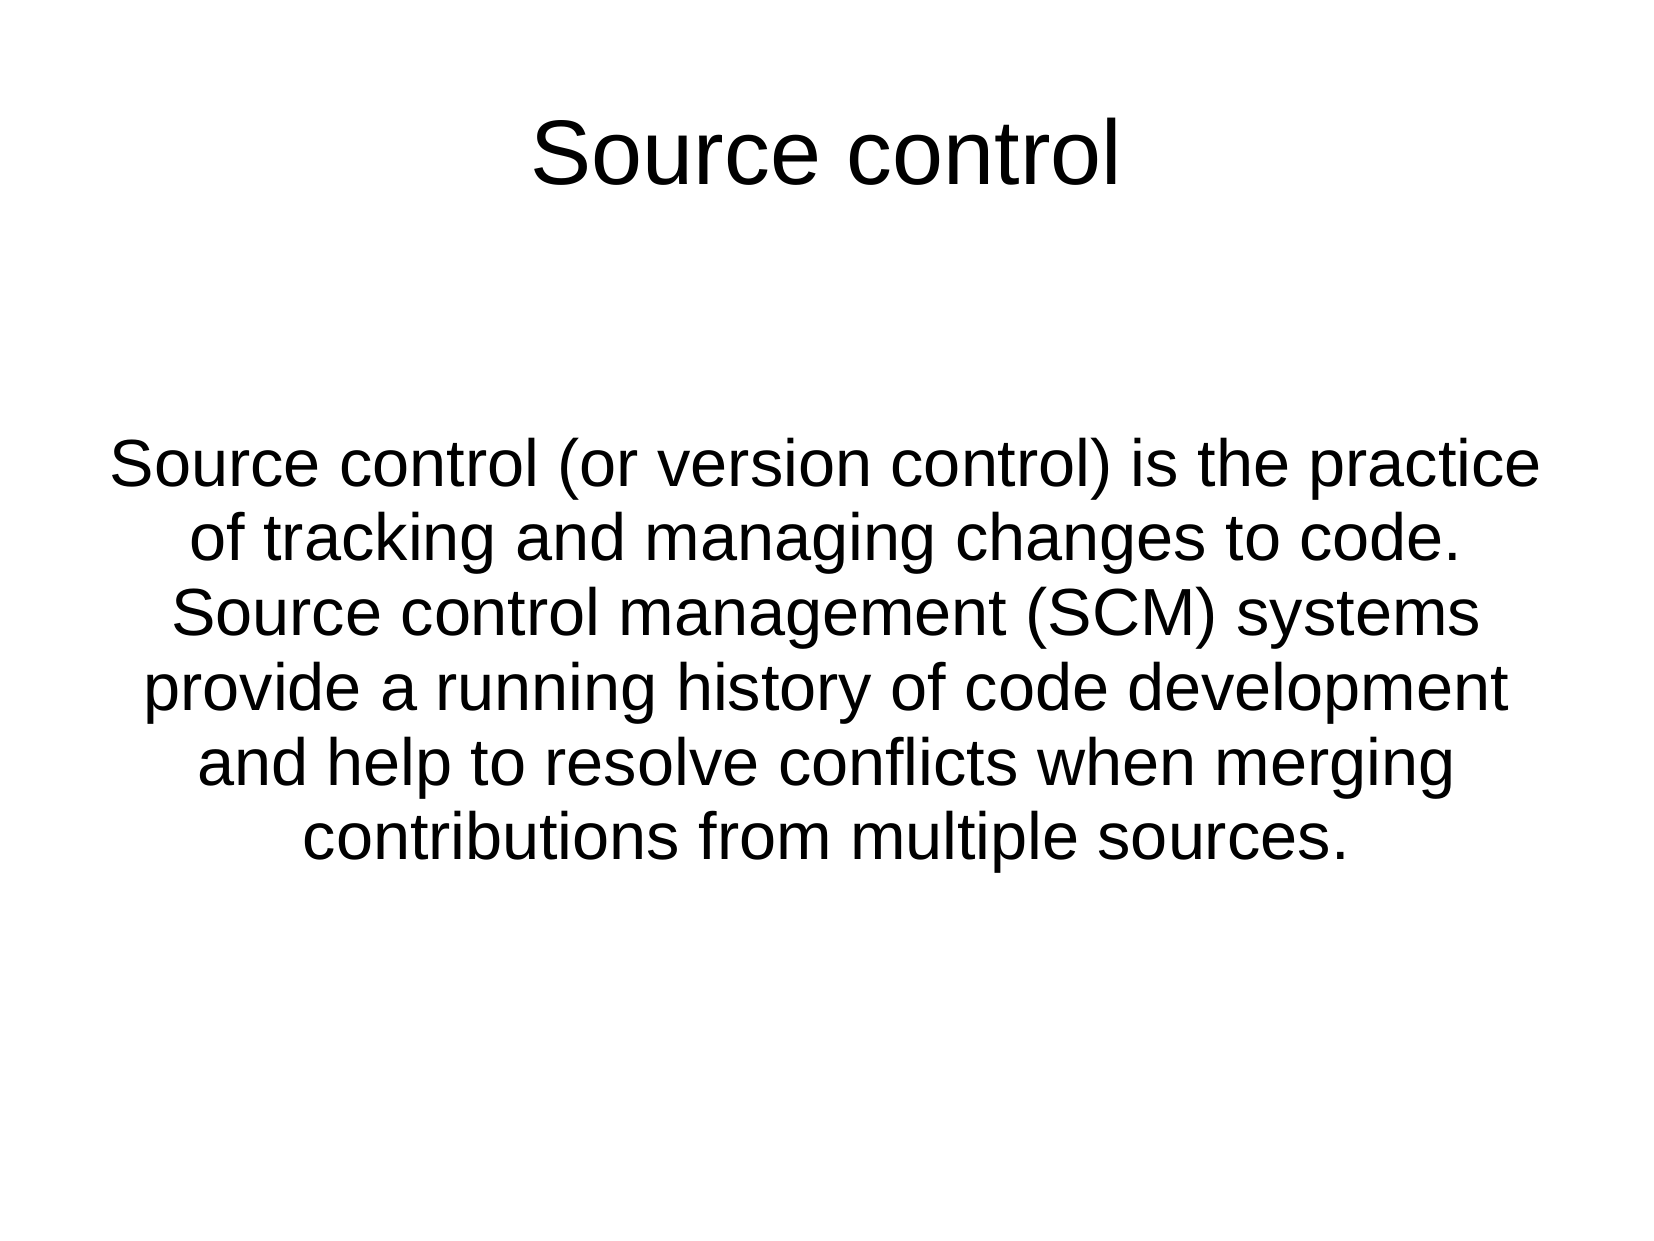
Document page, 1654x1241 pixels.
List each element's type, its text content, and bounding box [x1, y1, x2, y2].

text_box Source control [82, 49, 1571, 257]
text_box Source control (or version control) is the practice of tracking and managing changes to code. Source control management (SCM) systems provide a running history of code development and help to resolve conflicts when merging contributions from multiple sources. [82, 290, 1571, 1010]
